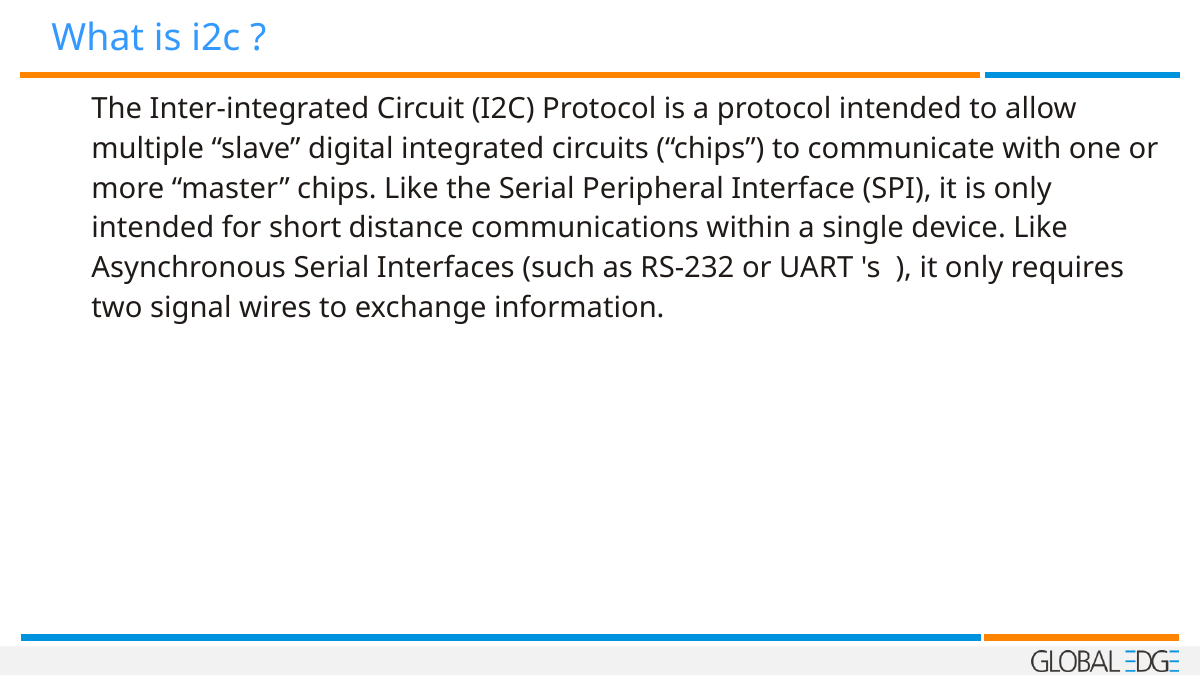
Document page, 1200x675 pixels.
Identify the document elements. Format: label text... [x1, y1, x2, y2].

title What is i2c ? [12, 9, 1088, 63]
picture [1031, 650, 1179, 672]
list The Inter-integrated Circuit (I2C) Protocol is a protocol intended to allow multiple “slave” digital integrated circuits (“chips”) to communicate with one or more “master” chips. Like the Serial Peripheral Interface (SPI), it is only intended for short distance communications within a single device. Like Asynchronous Serial Interfaces (such as RS-232 or UART 's ), it only requires two signal wires to exchange information. [20, 87, 1179, 628]
